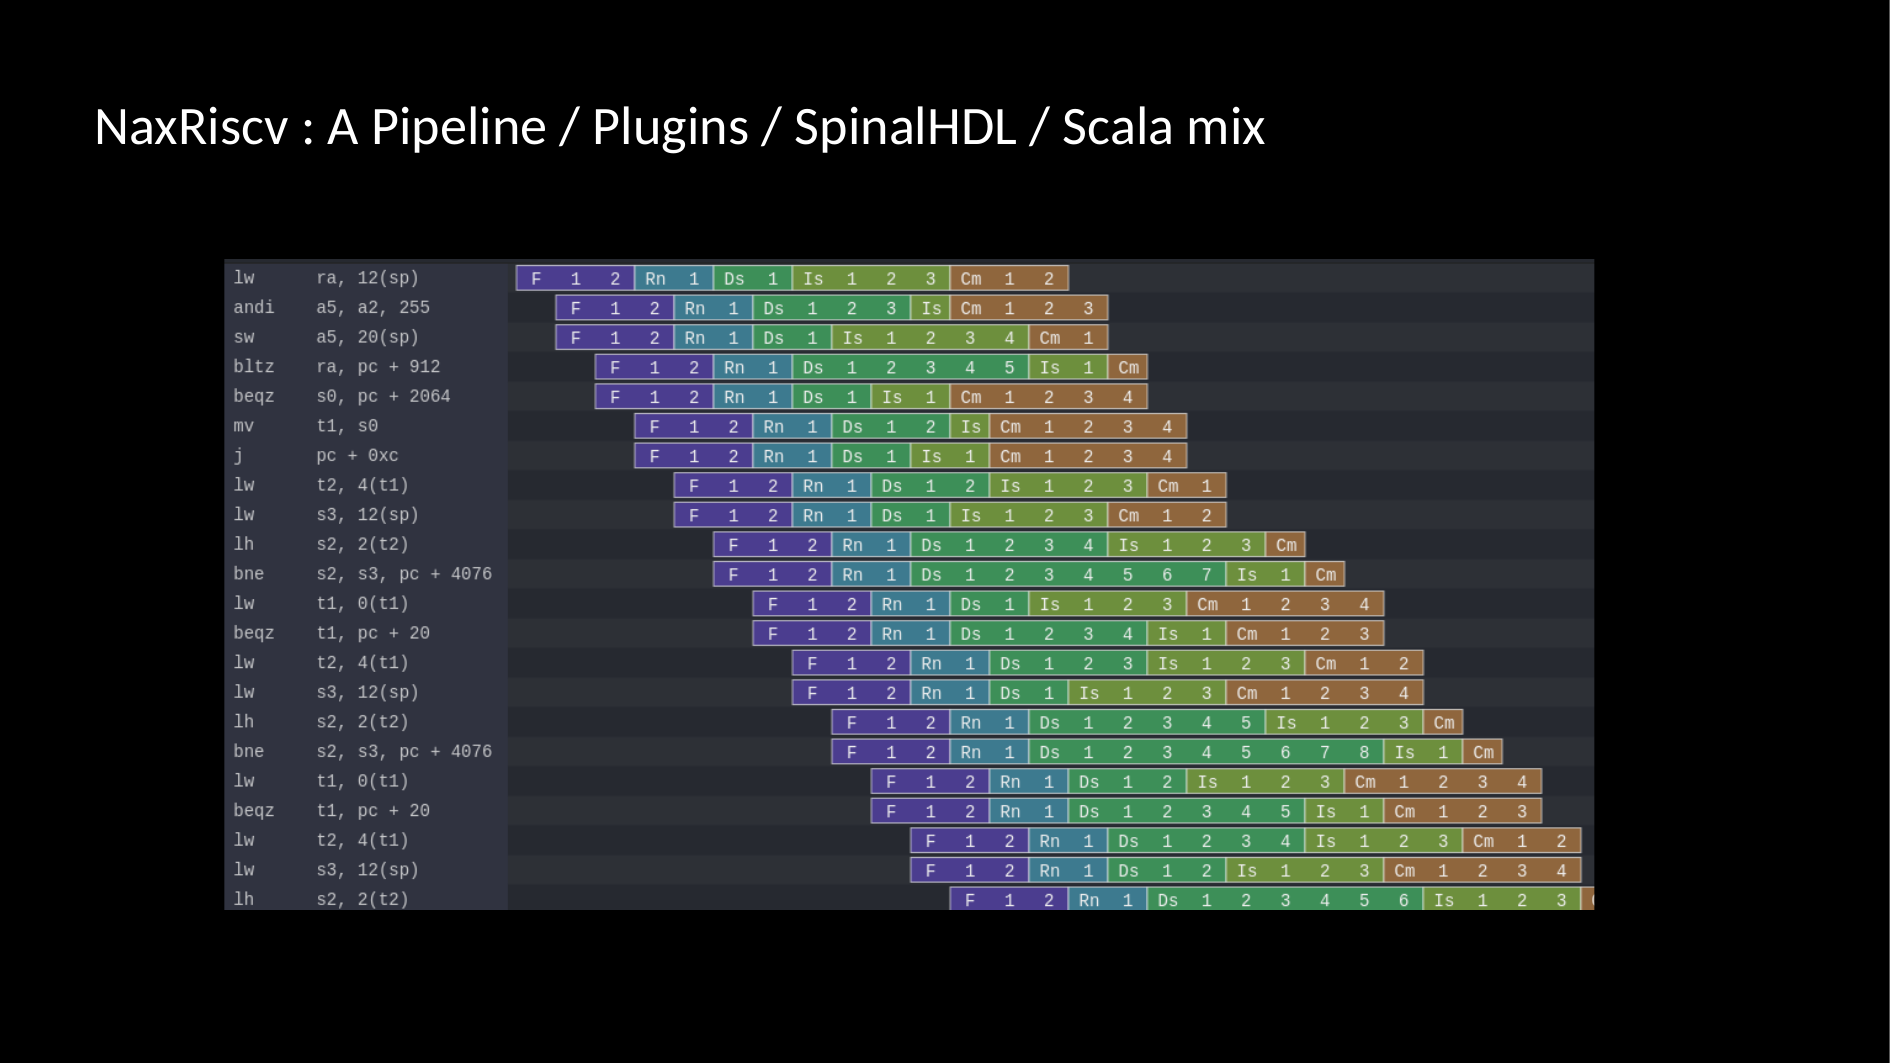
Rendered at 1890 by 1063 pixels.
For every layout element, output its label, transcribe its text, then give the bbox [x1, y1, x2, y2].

title NaxRiscv : A Pipeline / Plugins / SpinalHDL / Scala mix [94, 42, 1796, 220]
picture [224, 259, 1595, 910]
